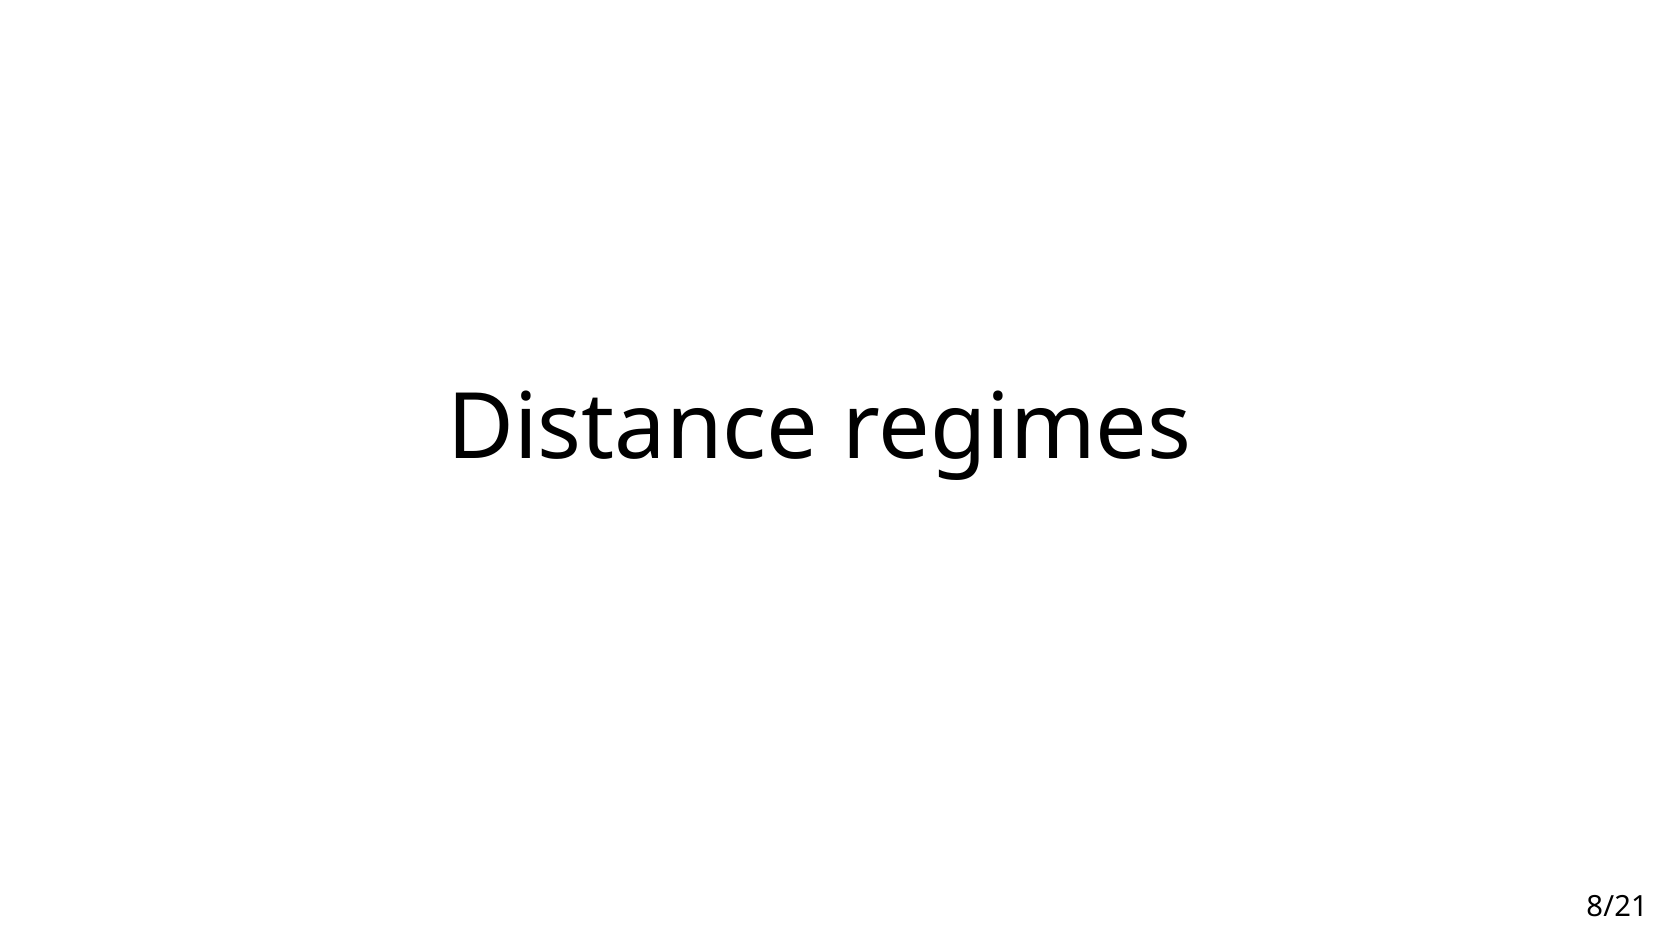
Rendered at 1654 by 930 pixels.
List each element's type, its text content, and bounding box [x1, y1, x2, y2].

title Distance regimes [75, 344, 1564, 501]
